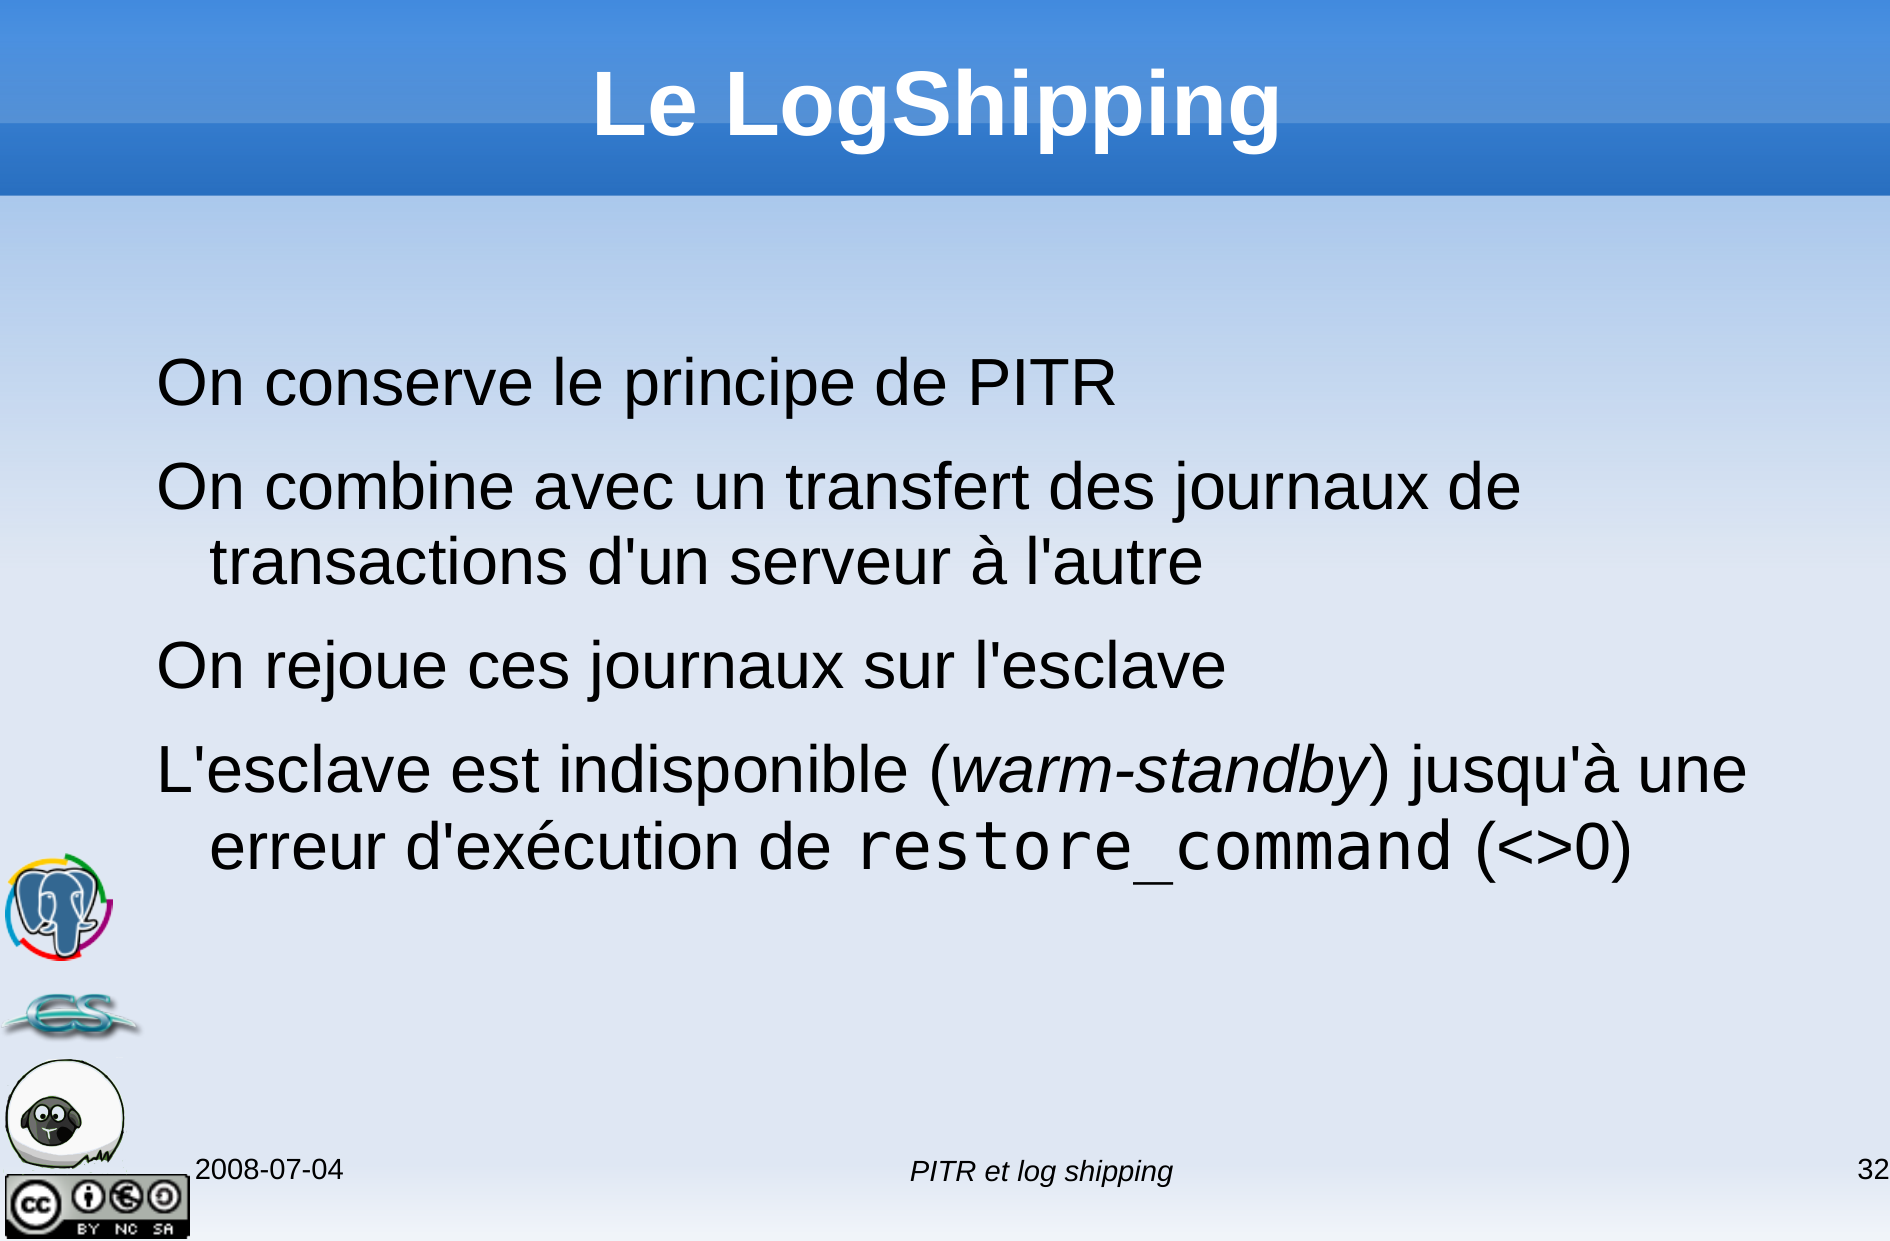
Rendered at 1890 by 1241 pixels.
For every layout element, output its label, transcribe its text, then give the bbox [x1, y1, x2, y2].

list On conserve le principe de PITR On combine avec un transfert des journaux de transactions d'un serveur à l'autre On rejoue ces journaux sur l'esclave L'esclave est indisponible (warm-standby) jusqu'à une erreur d'exécution de restore_command (<>0) [138, 344, 1753, 1127]
title Le LogShipping [87, 0, 1789, 208]
picture [0, 0, 1890, 1241]
